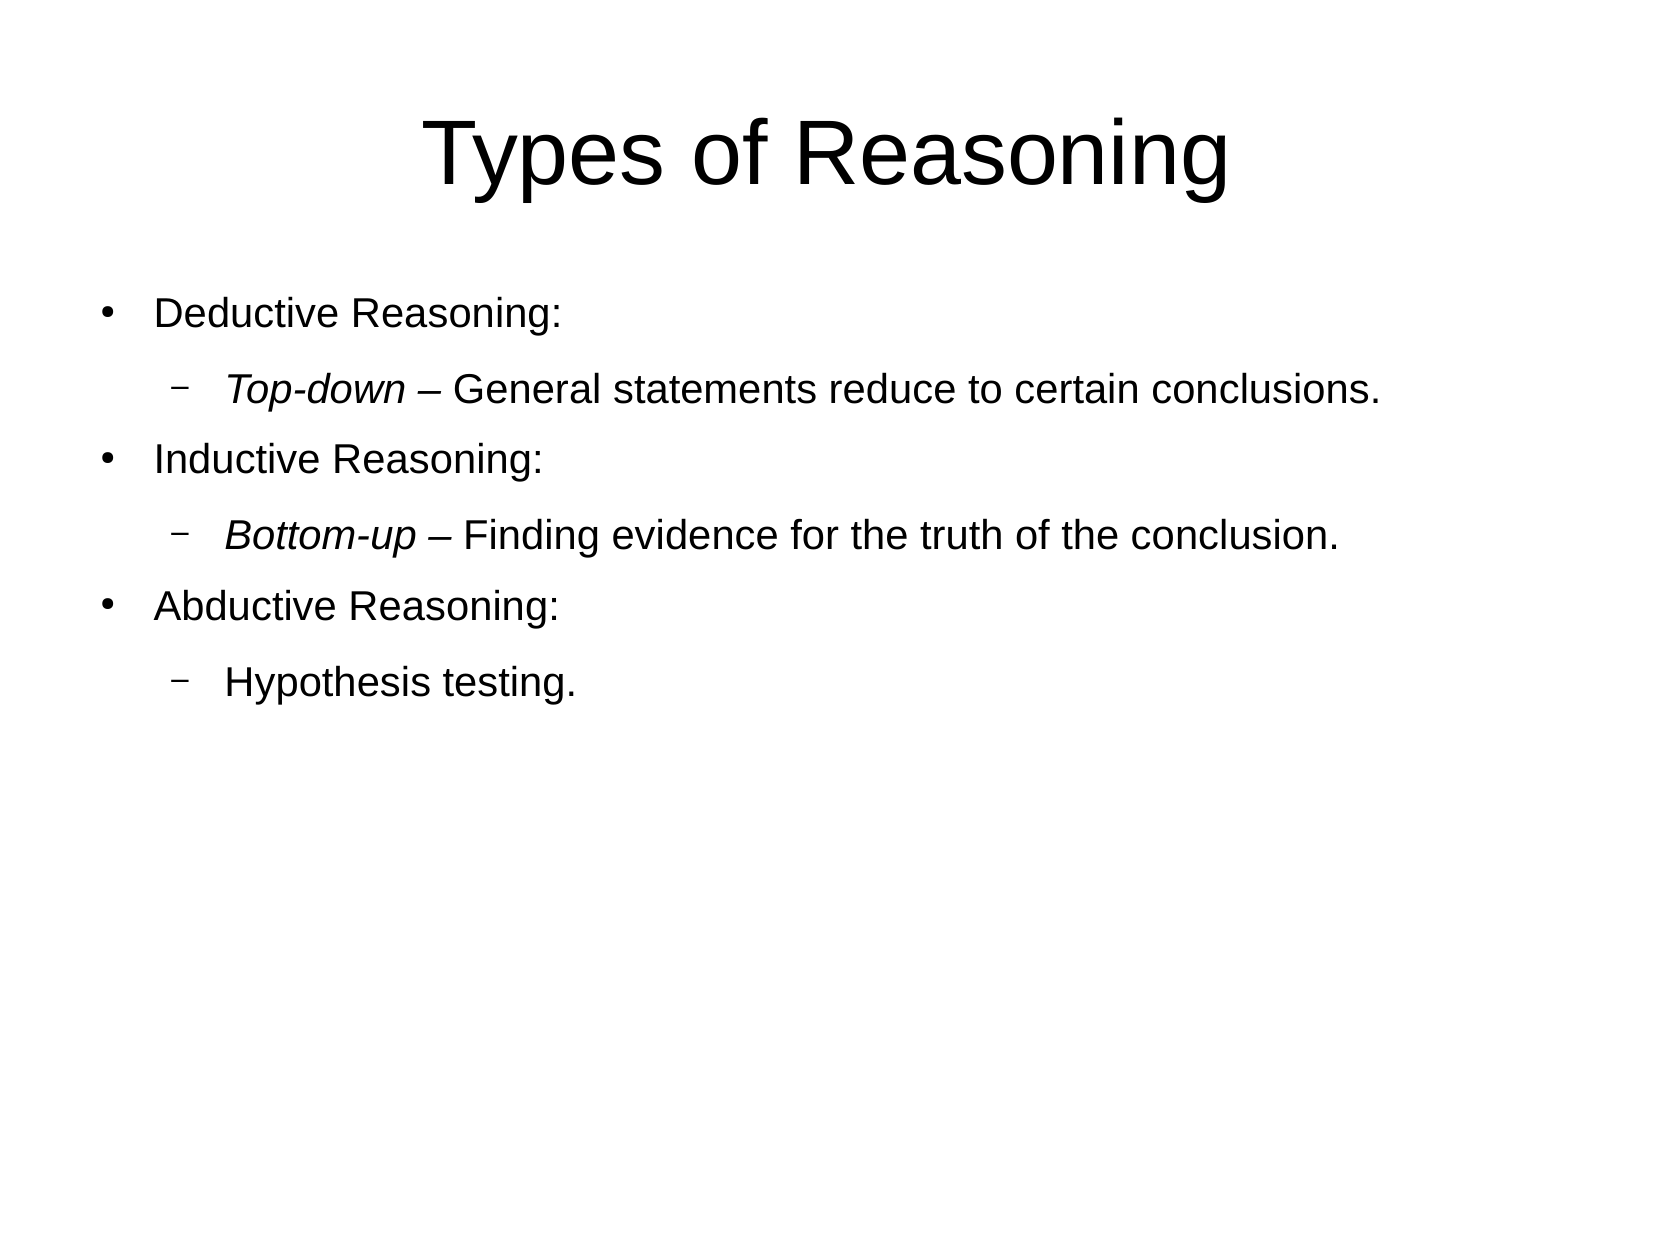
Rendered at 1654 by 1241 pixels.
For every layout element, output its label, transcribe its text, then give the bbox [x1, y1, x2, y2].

list Deductive Reasoning: Top-down – General statements reduce to certain conclusions. Inductive Reasoning: Bottom-up – Finding evidence for the truth of the conclusion. Abductive Reasoning: Hypothesis testing. [82, 290, 1571, 1010]
title Types of Reasoning [82, 49, 1571, 257]
